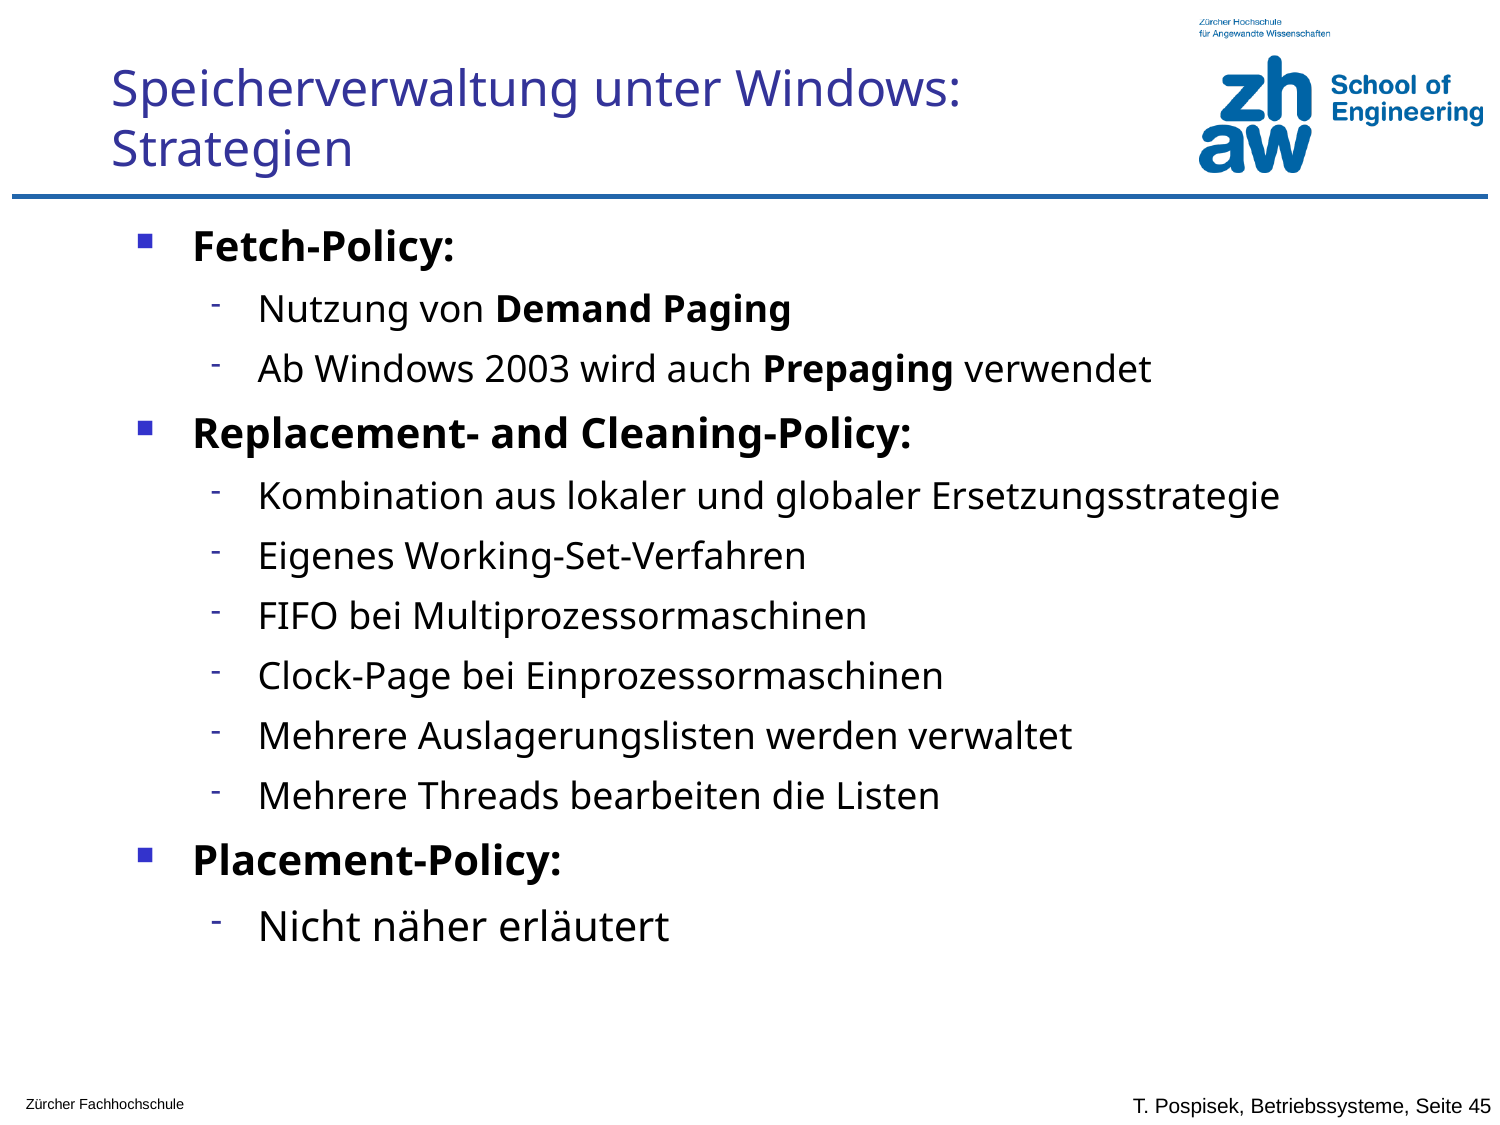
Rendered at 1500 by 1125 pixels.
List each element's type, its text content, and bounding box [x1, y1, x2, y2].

list Fetch-Policy: Nutzung von Demand Paging Ab Windows 2003 wird auch Prepaging verwendet Replacement- and Cleaning-Policy: Kombination aus lokaler und globaler Ersetzungsstrategie Eigenes Working-Set-Verfahren FIFO bei Multiprozessormaschinen Clock-Page bei Einprozessormaschinen Mehrere Auslagerungslisten werden verwaltet Mehrere Threads bearbeiten die Listen Placement-Policy: Nicht näher erläutert [120, 212, 1375, 1000]
picture [1199, 19, 1483, 173]
title Speicherverwaltung unter Windows: Strategien [96, 71, 1375, 185]
